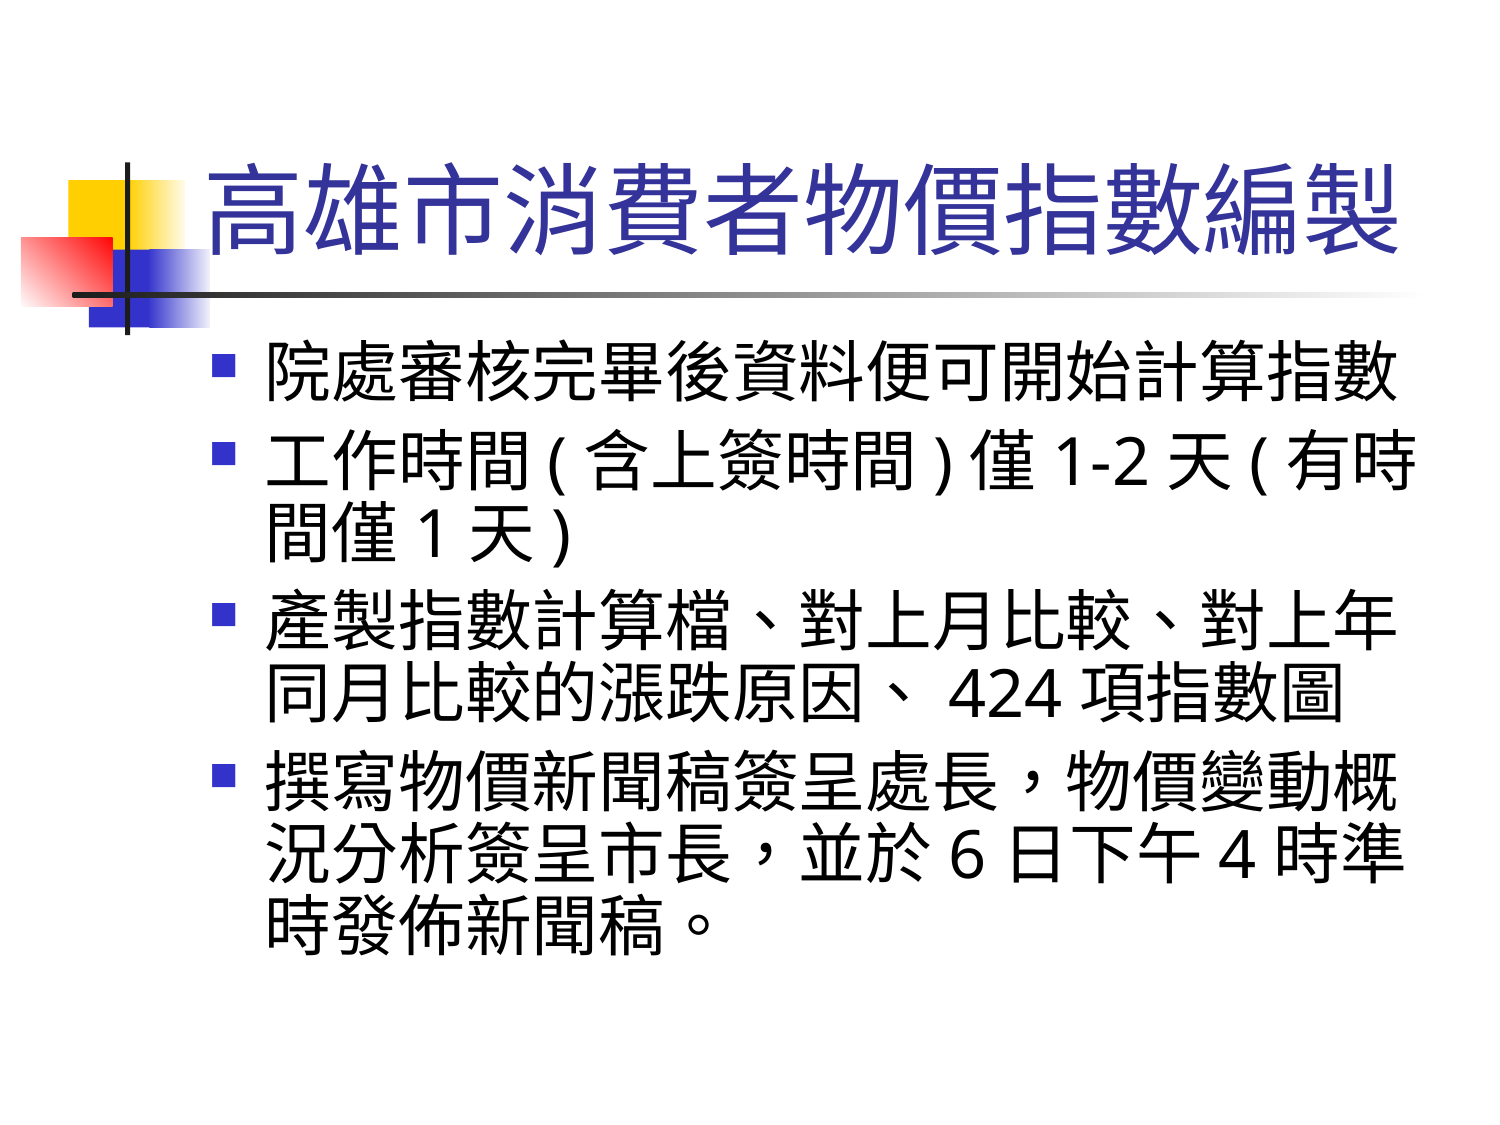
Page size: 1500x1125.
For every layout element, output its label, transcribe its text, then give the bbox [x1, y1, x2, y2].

title 高雄市消費者物價指數編製 [188, 35, 1468, 276]
list 院處審核完畢後資料便可開始計算指數 工作時間(含上簽時間)僅1-2天(有時間僅1天) 產製指數計算檔、對上月比較、對上年同月比較的漲跌原因、424項指數圖 撰寫物價新聞稿簽呈處長，物價變動概況分析簽呈市長，並於6日下午4時準時發佈新聞稿。 [193, 331, 1469, 1007]
